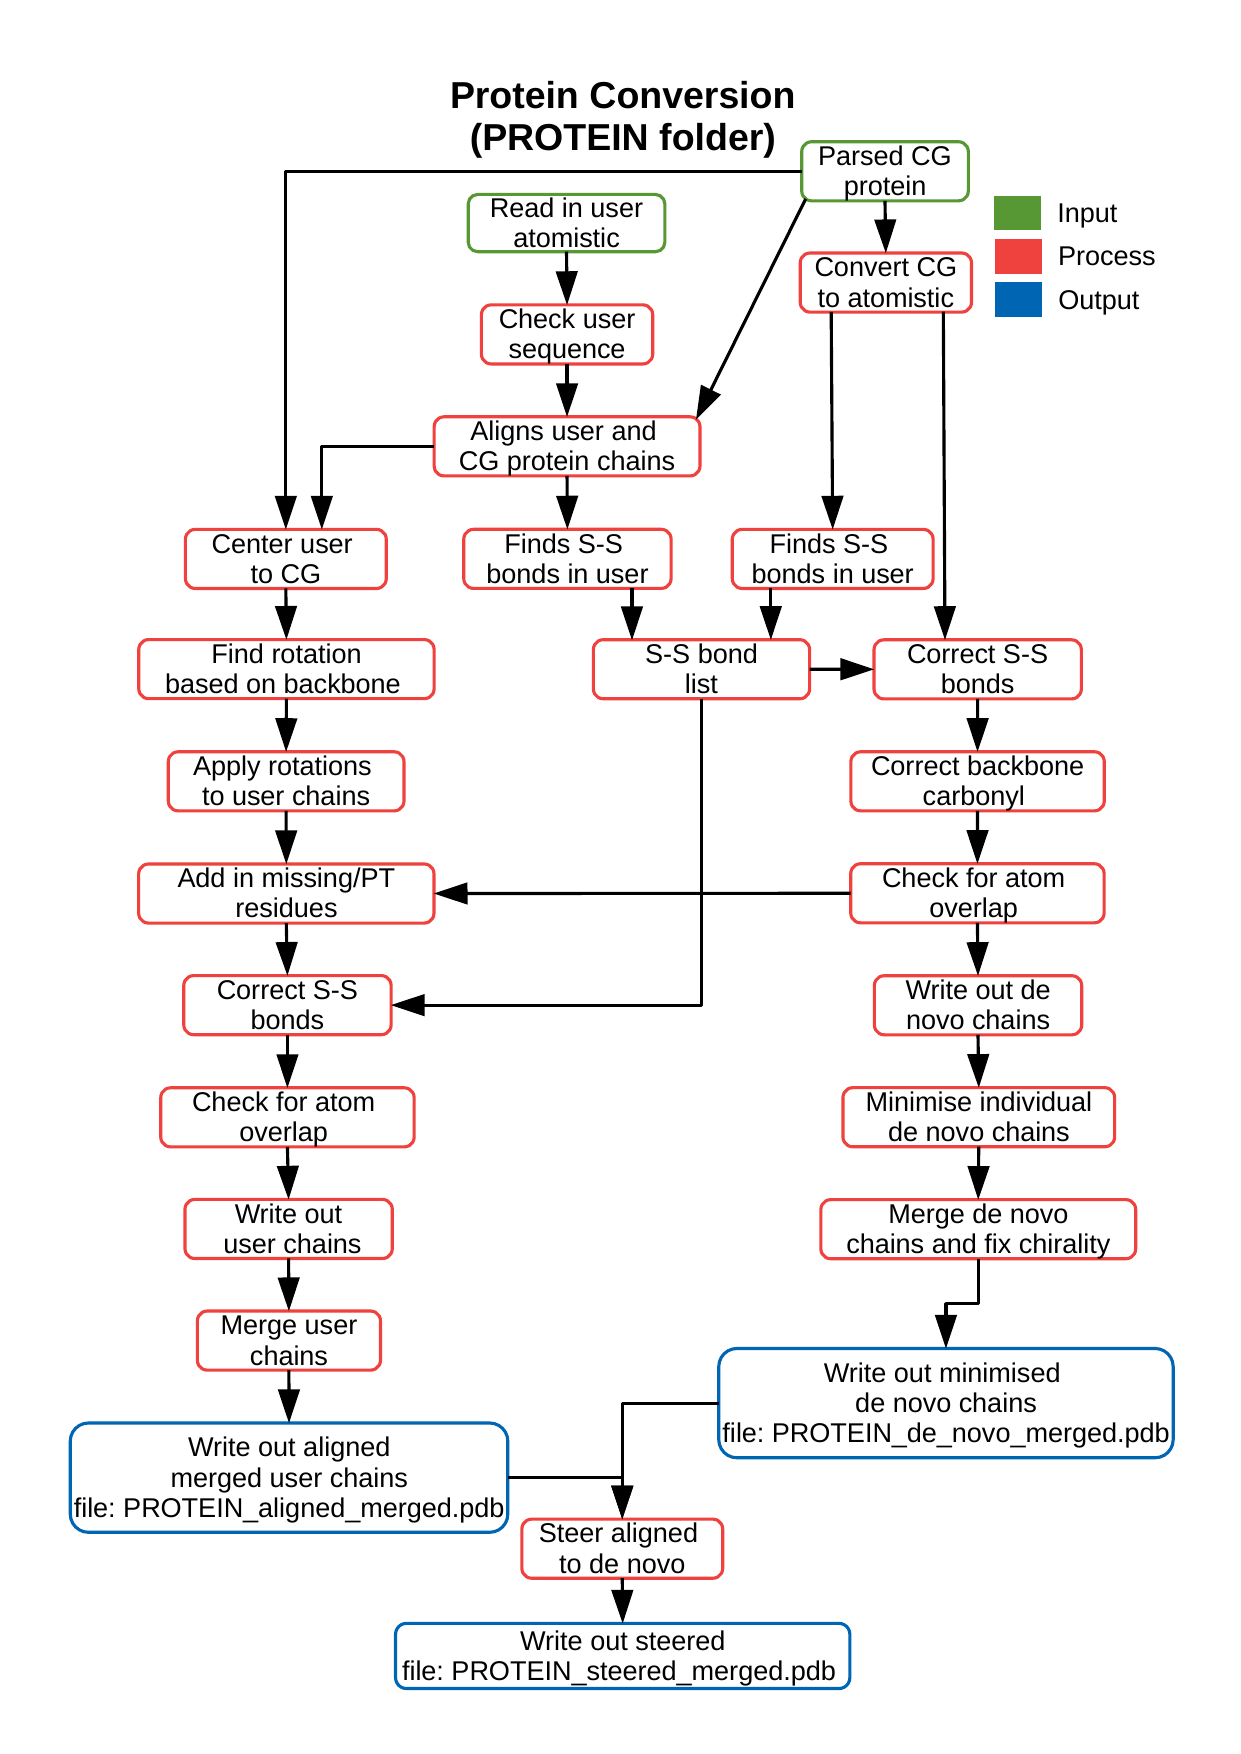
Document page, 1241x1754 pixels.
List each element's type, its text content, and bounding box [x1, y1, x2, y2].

text_box Find rotation based on backbone [138, 639, 435, 699]
text_box Correct S-S bonds [874, 639, 1082, 699]
text_box Minimise individual de novo chains [842, 1087, 1115, 1147]
text_box Apply rotations to user chains [168, 751, 404, 811]
text_box Output [1043, 280, 1178, 323]
text_box Parsed CG protein [801, 141, 969, 201]
text_box Process [1043, 233, 1178, 280]
text_box Protein Conversion (PROTEIN folder) [354, 67, 892, 167]
text_box Check for atom overlap [160, 1087, 415, 1147]
text_box Write out user chains [184, 1199, 393, 1259]
text_box S-S bond list [593, 639, 810, 699]
text_box Write out de novo chains [874, 975, 1082, 1035]
text_box Finds S-S bonds in user [463, 529, 672, 589]
text_box Correct backbone carbonyl [850, 751, 1105, 811]
text_box [995, 239, 1042, 274]
text_box Aligns user and CG protein chains [434, 416, 700, 476]
text_box Steer aligned to de novo [521, 1519, 723, 1579]
text_box Merge user chains [197, 1311, 381, 1371]
text_box Read in user atomistic [468, 194, 665, 252]
text_box Correct S-S bonds [183, 975, 392, 1035]
text_box Write out steered file: PROTEIN_steered_merged.pdb [395, 1623, 850, 1689]
text_box Input [1042, 190, 1177, 237]
text_box [995, 282, 1042, 317]
text_box Add in missing/PT residues [138, 863, 434, 924]
text_box Write out minimised de novo chains file: PROTEIN_de_novo_merged.pdb [718, 1348, 1174, 1458]
text_box Finds S-S bonds in user [732, 529, 934, 589]
text_box Check for atom overlap [850, 863, 1105, 923]
text_box Merge de novo chains and fix chirality [820, 1199, 1136, 1259]
text_box Check user sequence [481, 304, 653, 364]
text_box Convert CG to atomistic [800, 252, 972, 313]
text_box Center user to CG [185, 529, 387, 589]
text_box Write out aligned merged user chains file: PROTEIN_aligned_merged.pdb [70, 1422, 508, 1533]
text_box [994, 196, 1041, 230]
